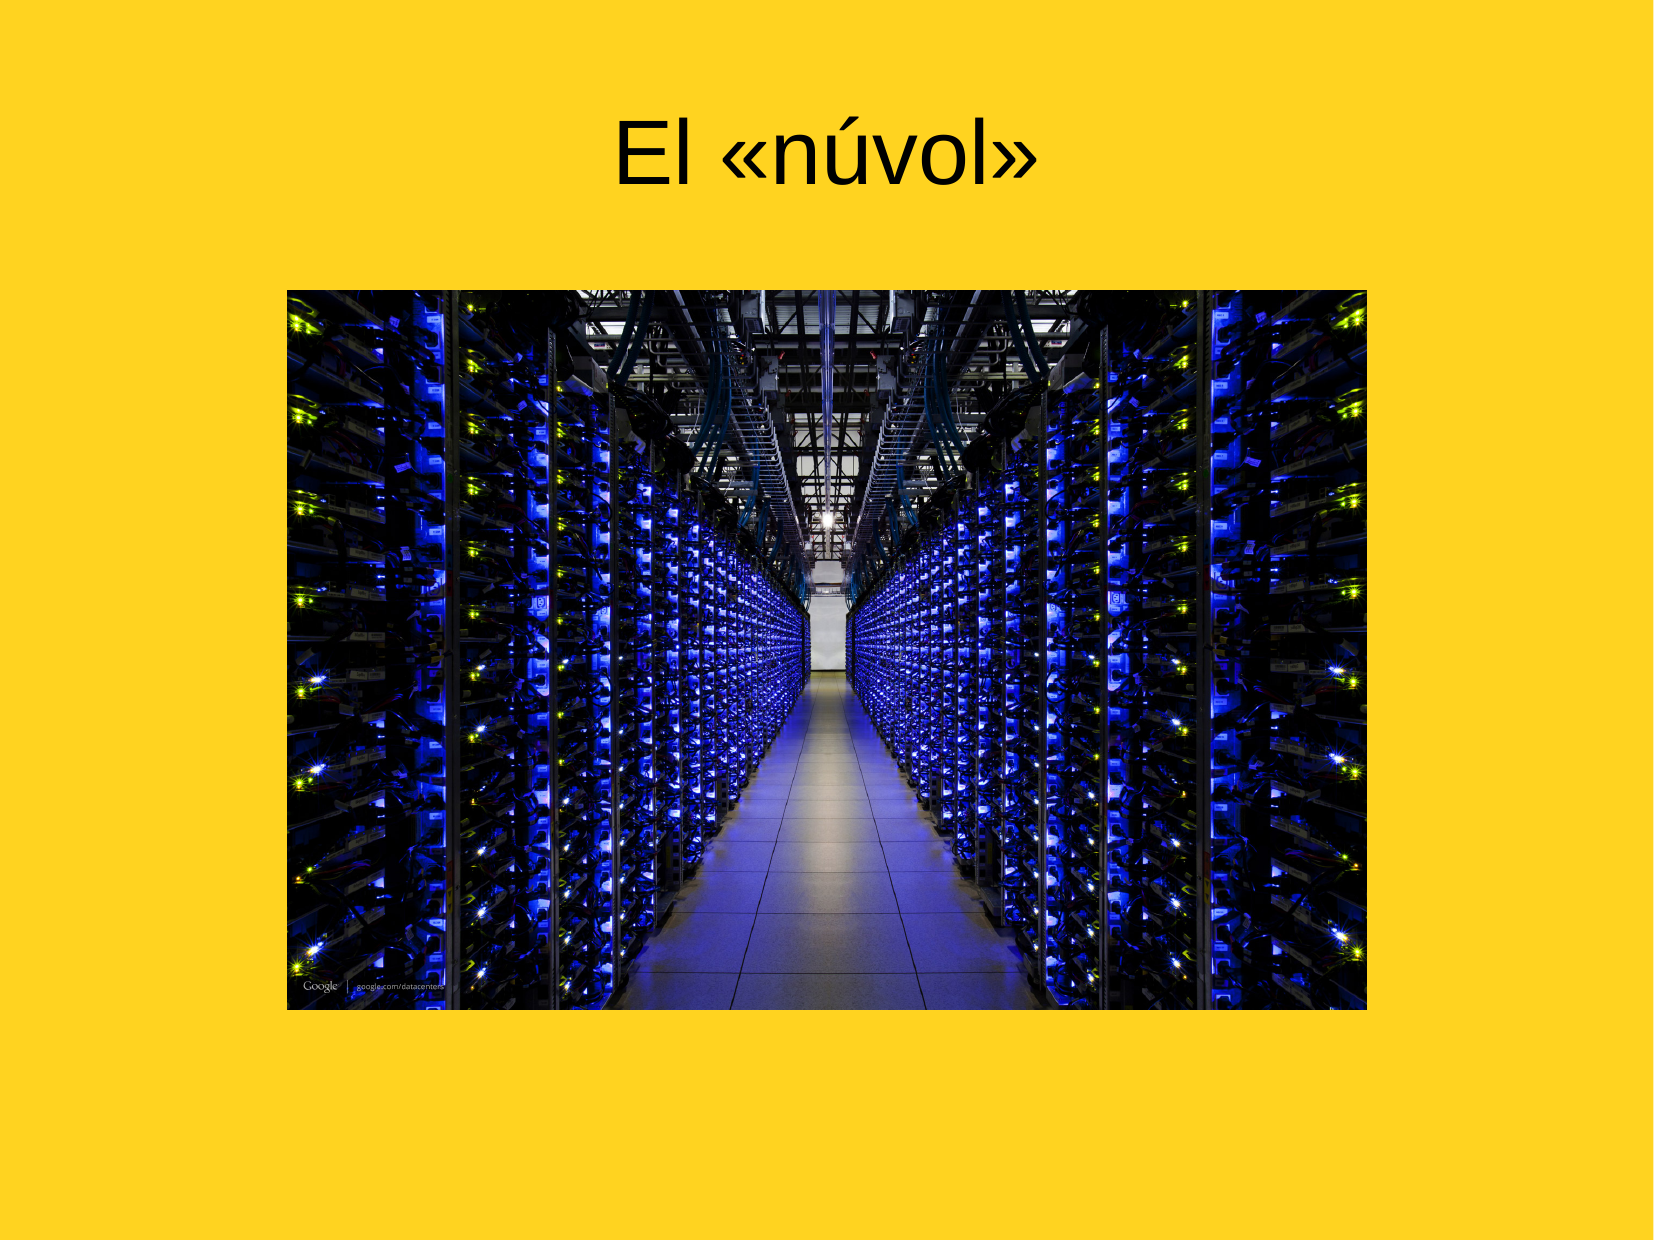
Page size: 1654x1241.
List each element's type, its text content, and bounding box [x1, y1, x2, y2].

picture [287, 290, 1367, 1010]
title El «núvol» [82, 49, 1571, 257]
